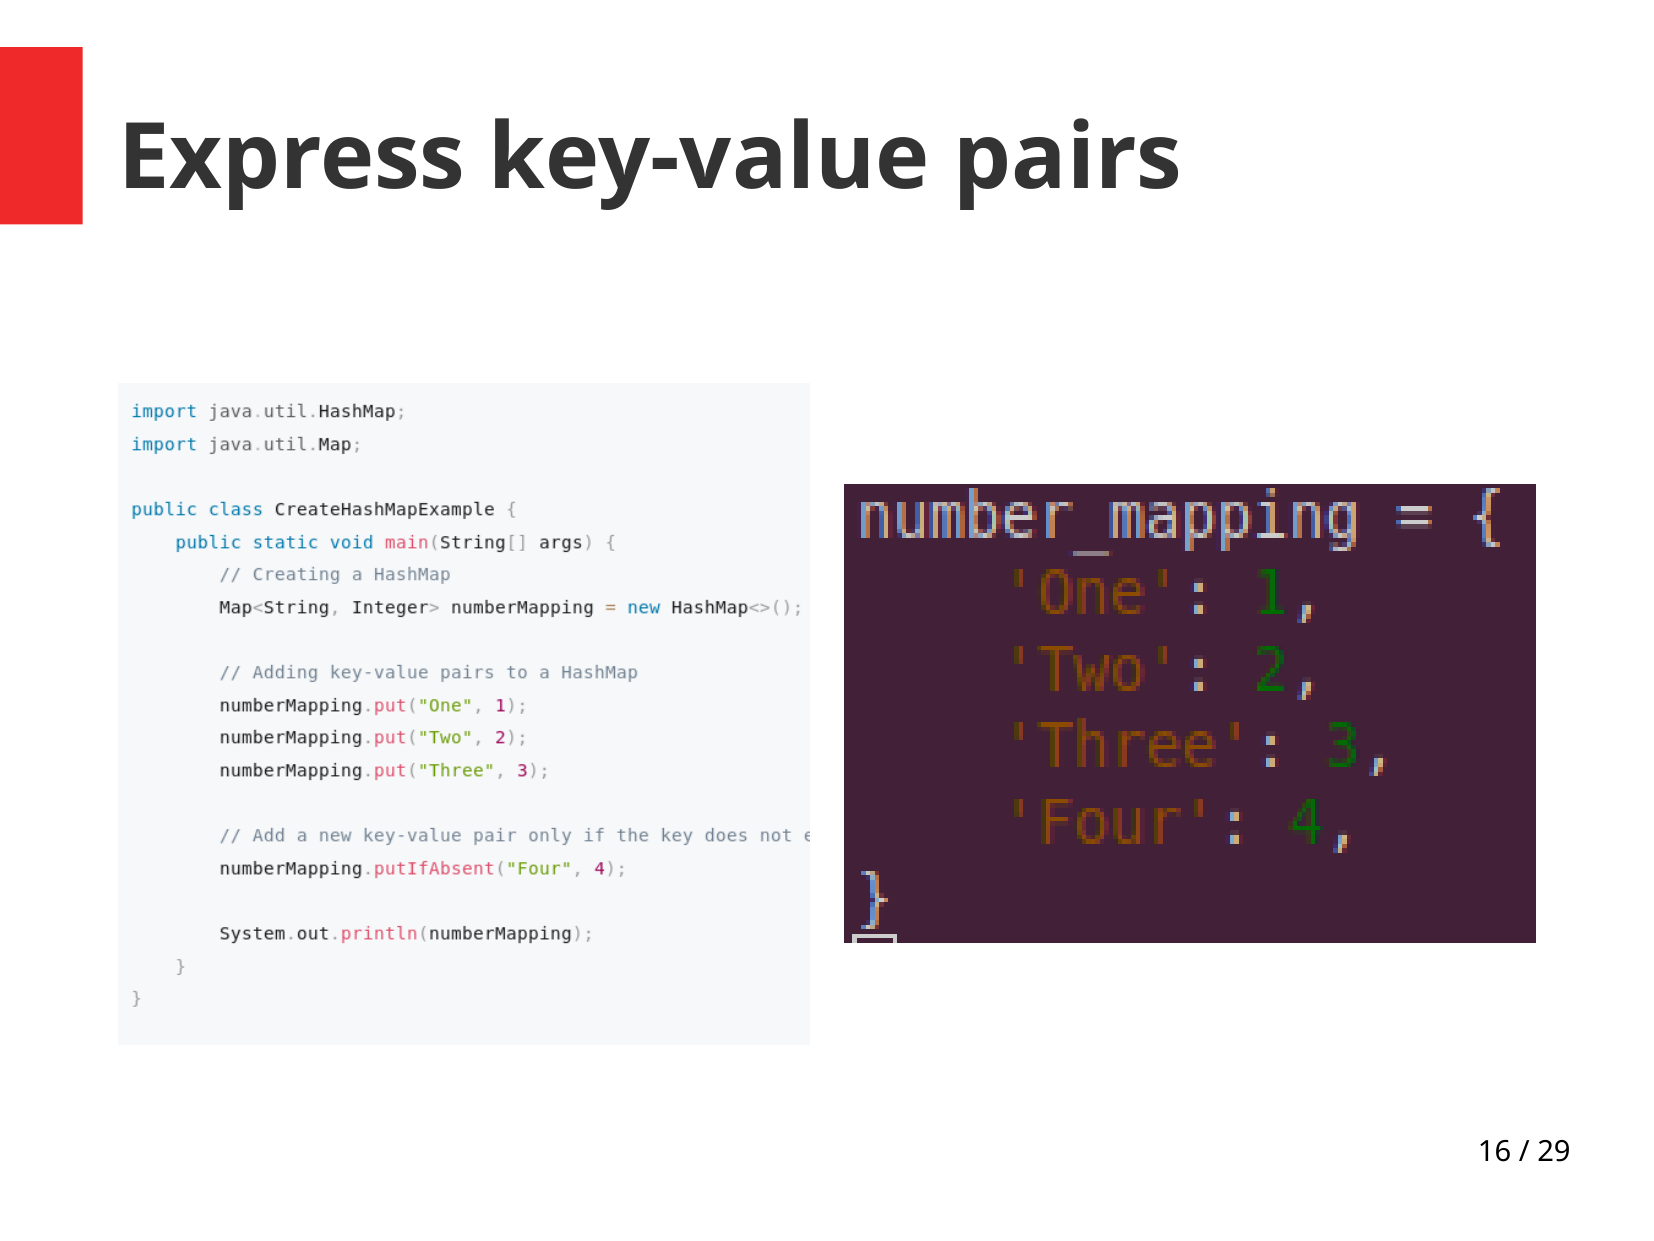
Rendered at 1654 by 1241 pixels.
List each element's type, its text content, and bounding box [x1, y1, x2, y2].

picture [118, 383, 810, 1045]
title Express key-value pairs [118, 49, 1571, 257]
picture [844, 484, 1536, 943]
